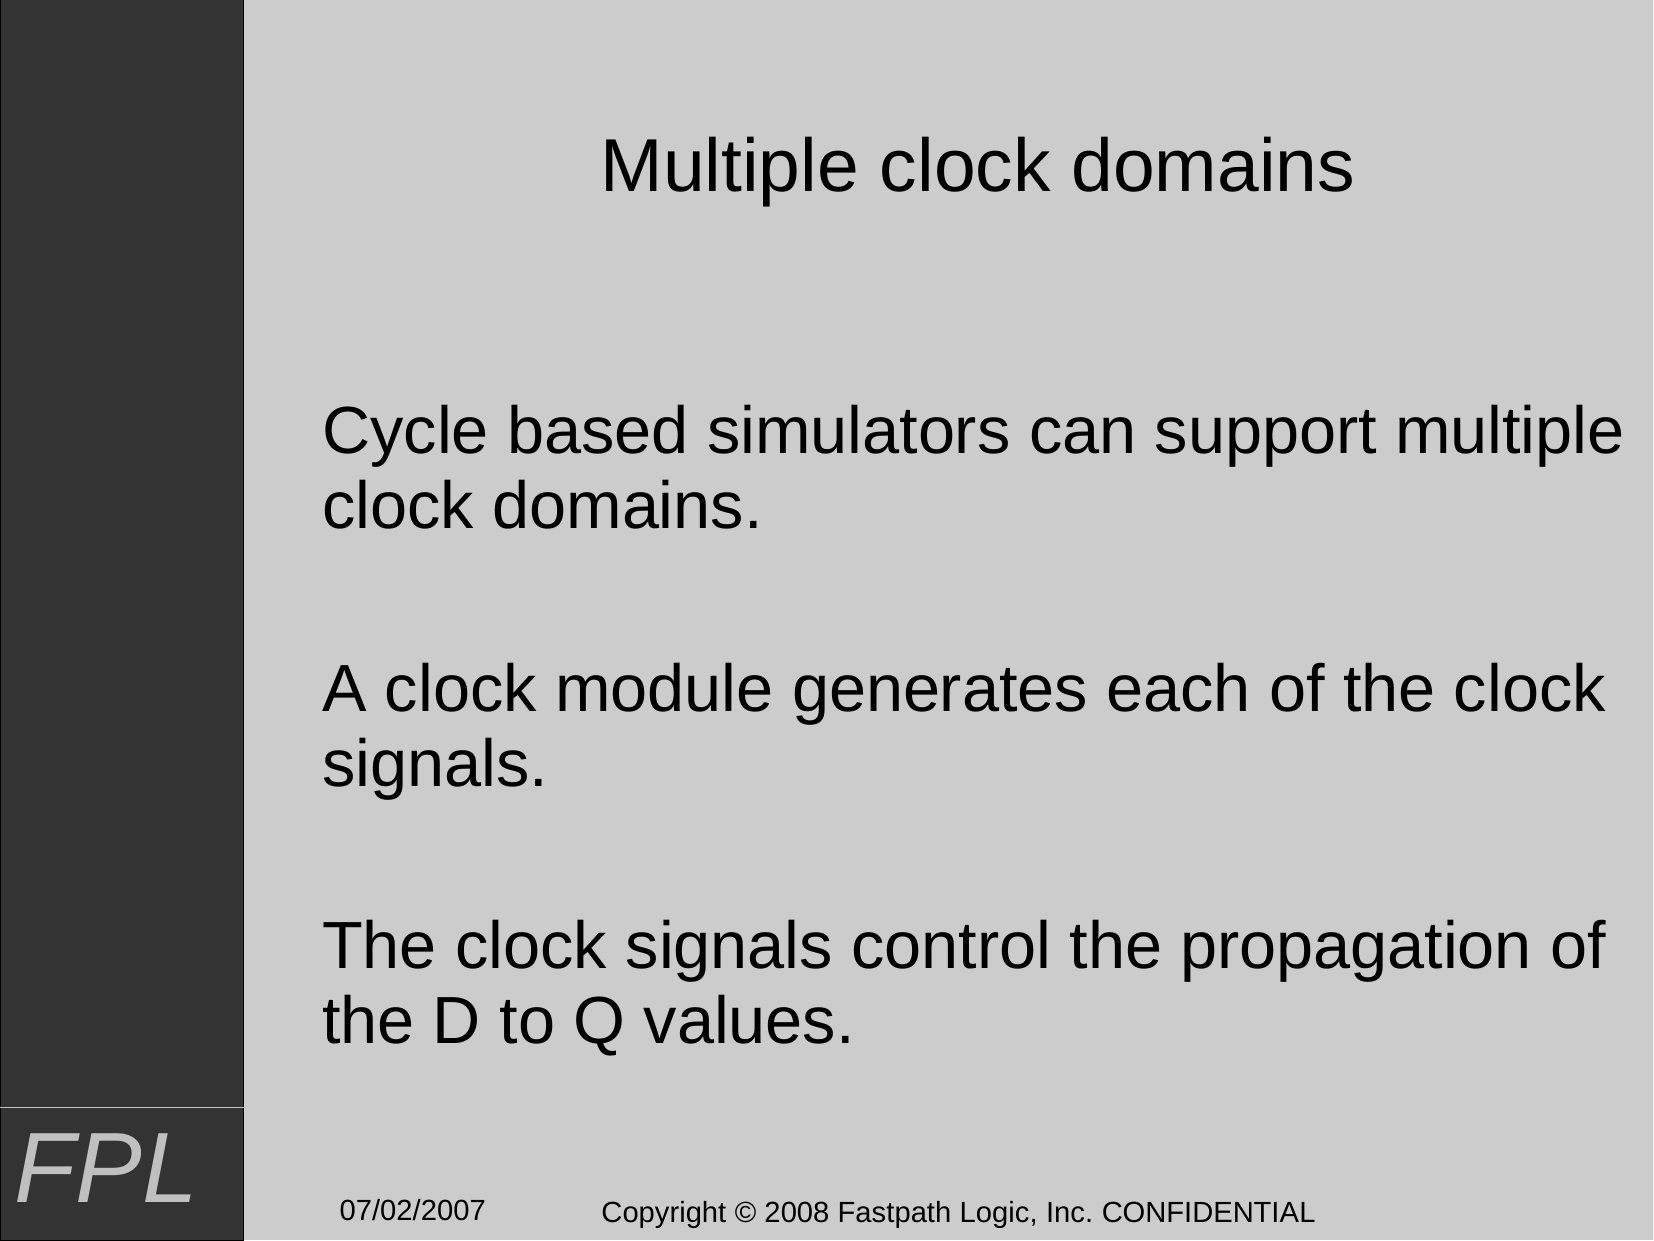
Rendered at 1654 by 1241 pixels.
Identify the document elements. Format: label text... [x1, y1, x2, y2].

title Multiple clock domains [427, 57, 1530, 272]
subtitle Cycle based simulators can support multiple clock domains. A clock module generates each of the clock signals. The clock signals control the propagation of the D to Q values. [322, 272, 1635, 1179]
